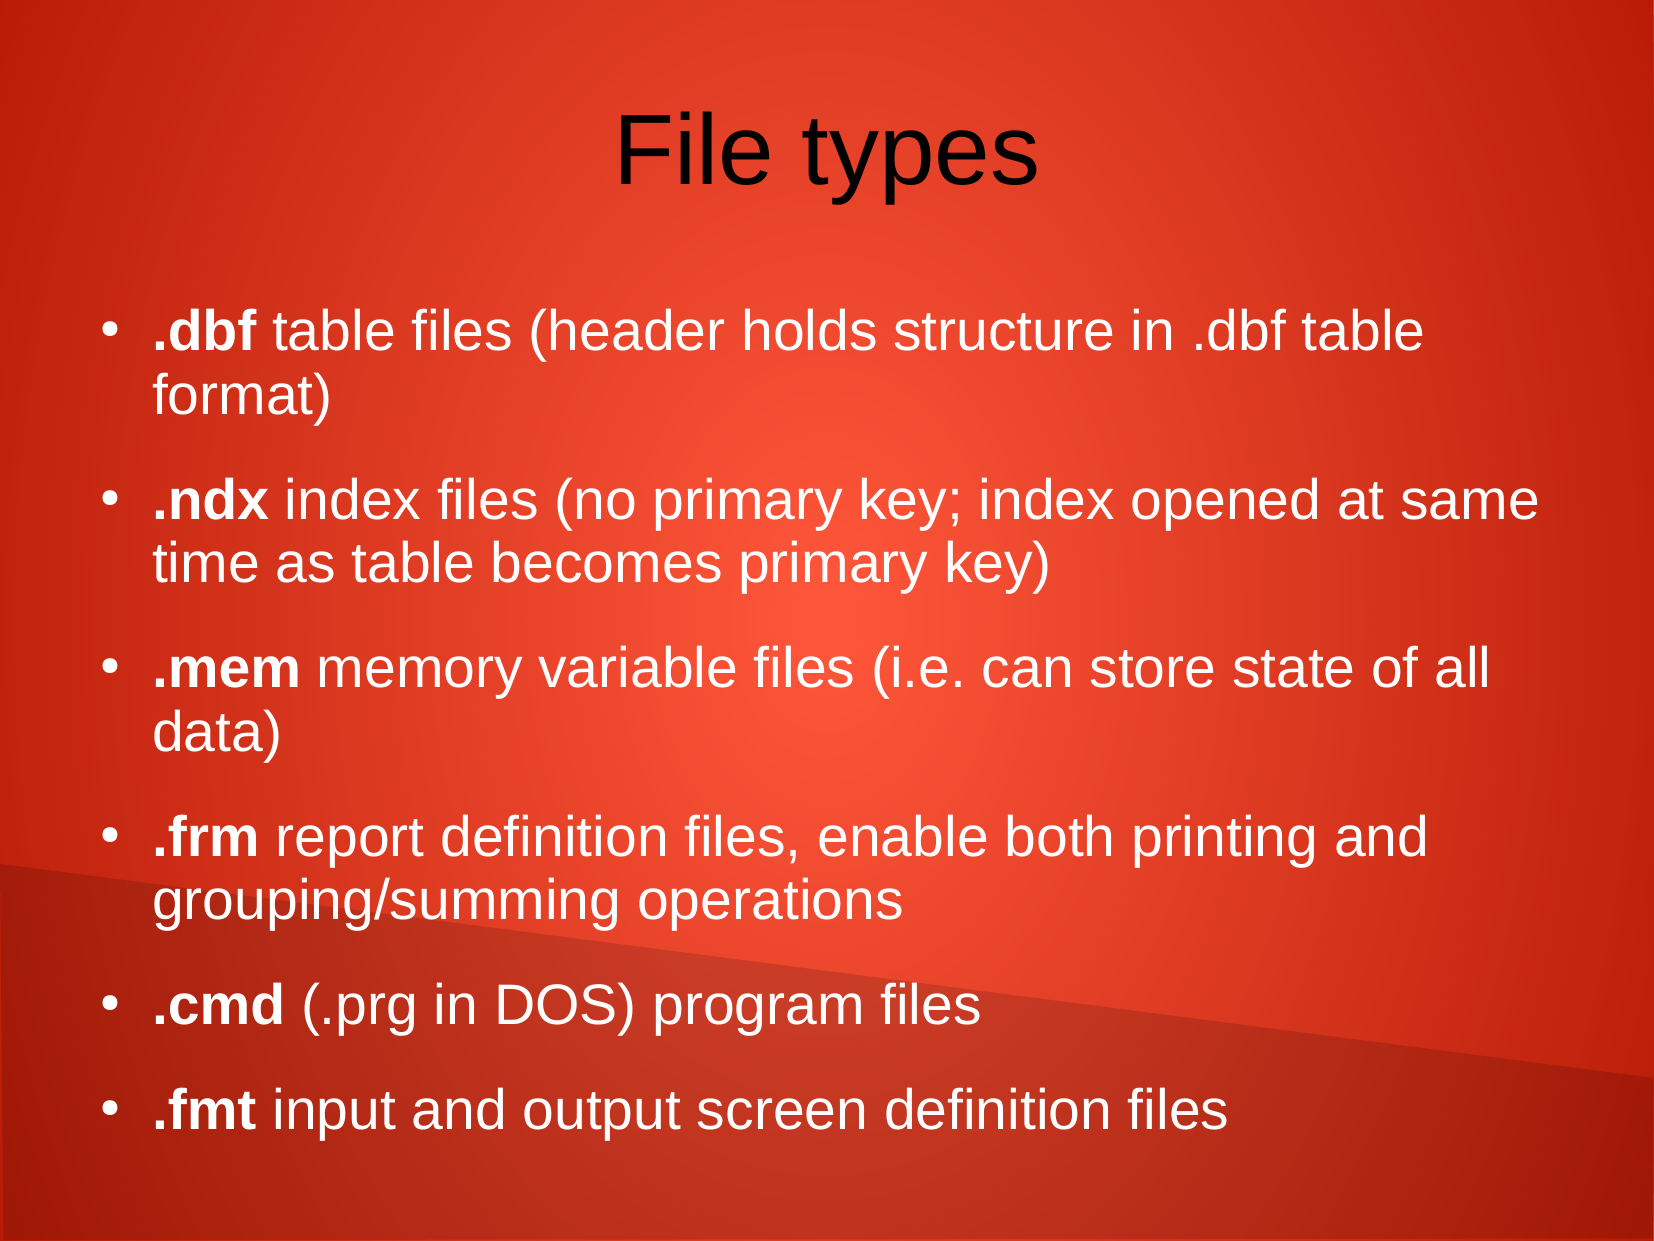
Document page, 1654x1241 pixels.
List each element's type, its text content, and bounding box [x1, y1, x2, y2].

title File types [82, 47, 1571, 252]
list .dbf table files (header holds structure in .dbf table format) .ndx index files (no primary key; index opened at same time as table becomes primary key) .mem memory variable files (i.e. can store state of all data) .frm report definition files, enable both printing and grouping/summing operations .cmd (.prg in DOS) program files .fmt input and output screen definition files [82, 299, 1571, 1146]
